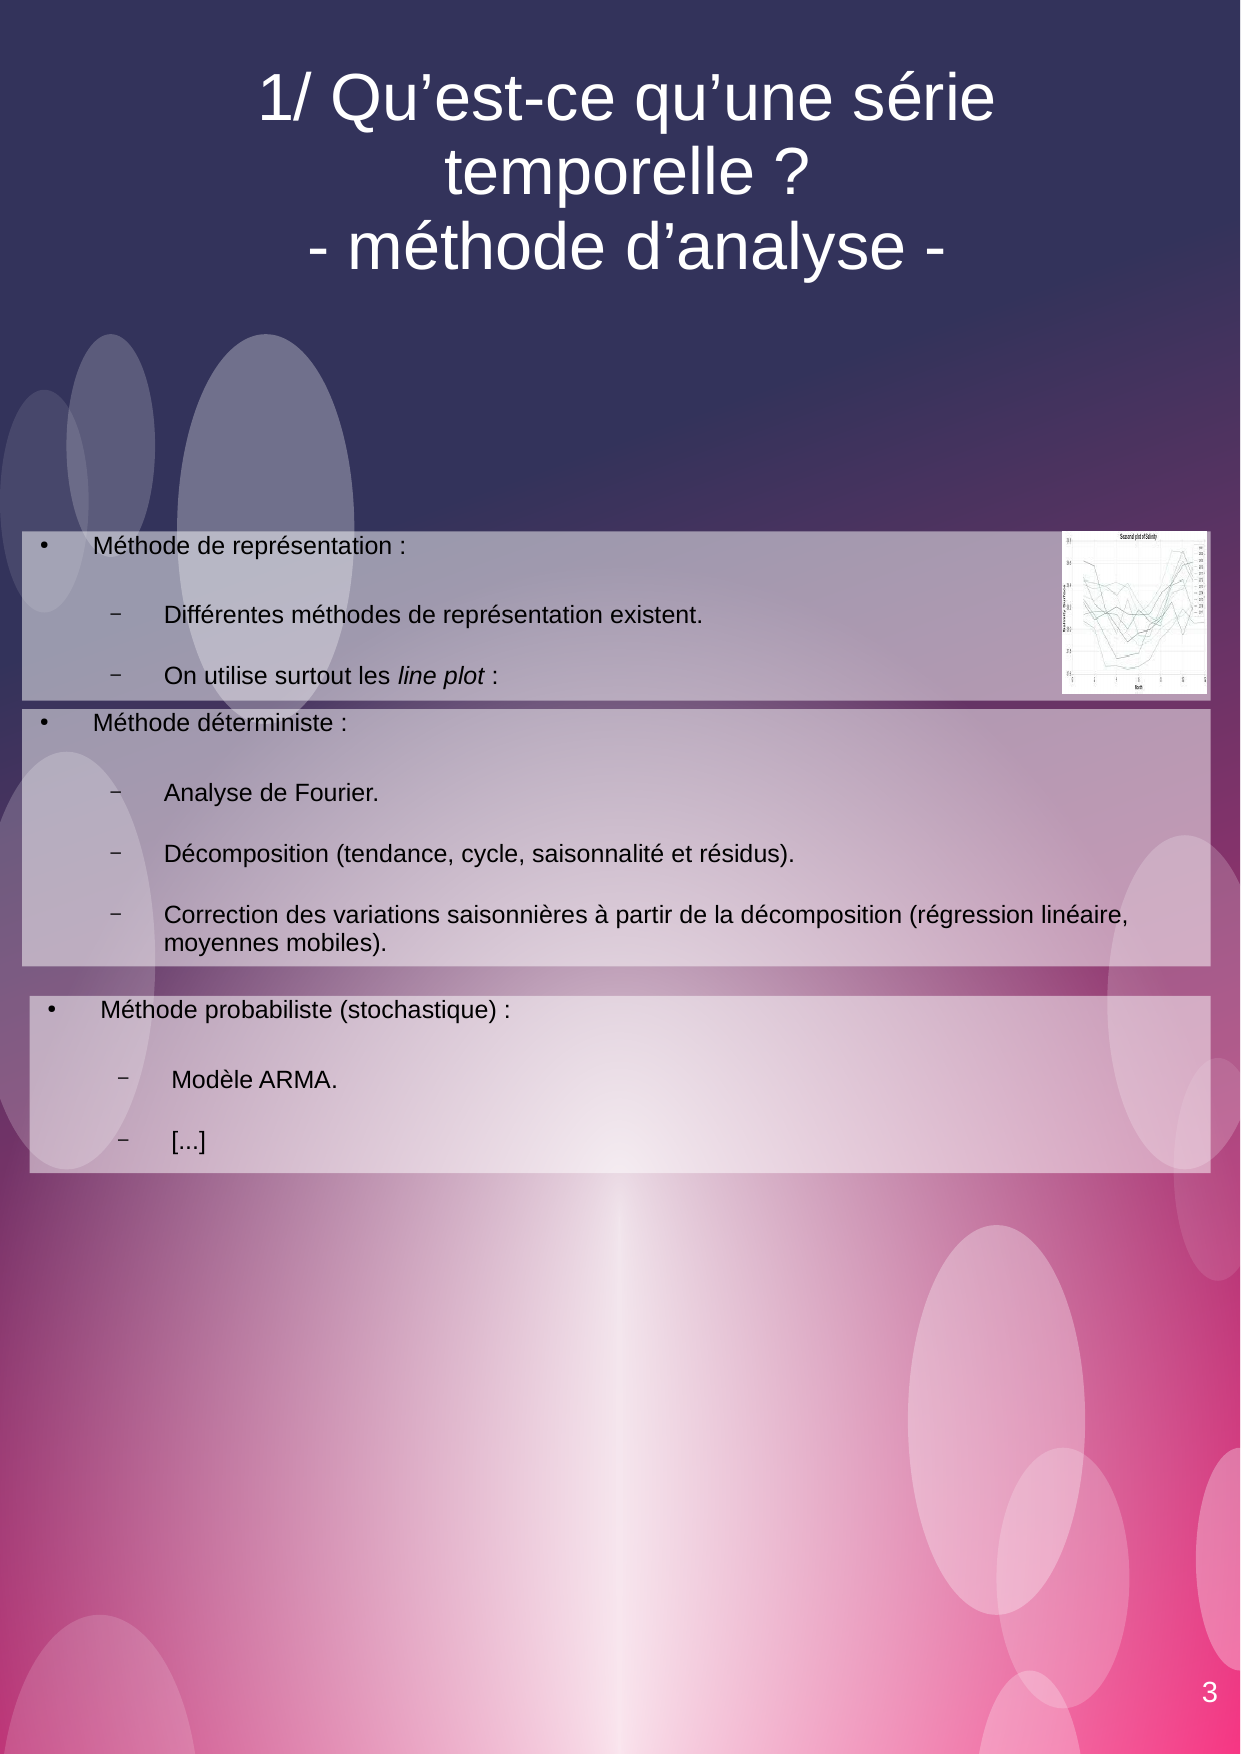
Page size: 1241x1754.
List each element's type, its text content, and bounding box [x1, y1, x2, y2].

title 1/ Qu’est-ce qu’une série temporelle ? - méthode d’analyse - [73, 18, 1182, 325]
picture [1062, 531, 1207, 694]
list Méthode probabiliste (stochastique) : Modèle ARMA. [...] [29, 995, 1211, 1174]
list Méthode déterministe : Analyse de Fourier. Décomposition (tendance, cycle, saisonnalité et résidus). Correction des variations saisonnières à partir de la décomposition (régression linéaire, moyennes mobiles). [22, 709, 1211, 967]
list Méthode de représentation : Différentes méthodes de représentation existent. On utilise surtout les line plot : [22, 531, 1211, 701]
